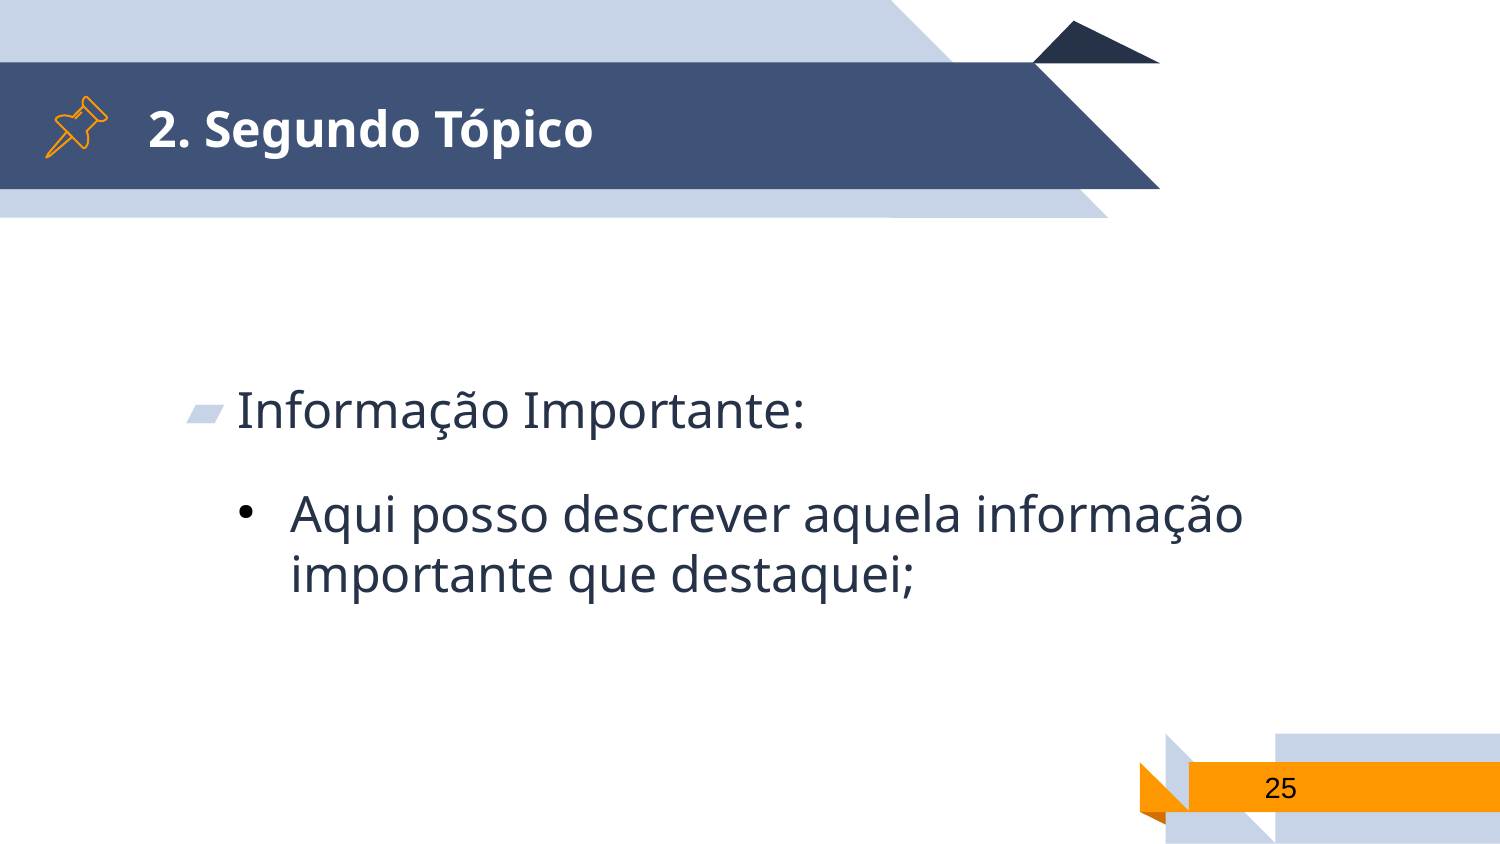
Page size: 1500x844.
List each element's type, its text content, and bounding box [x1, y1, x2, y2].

slide_number <number> [1249, 760, 1494, 813]
title 2. Segundo Tópico [133, 64, 1035, 190]
list Informação Importante: Aqui posso descrever aquela informação importante que destaquei; [133, 217, 1430, 734]
